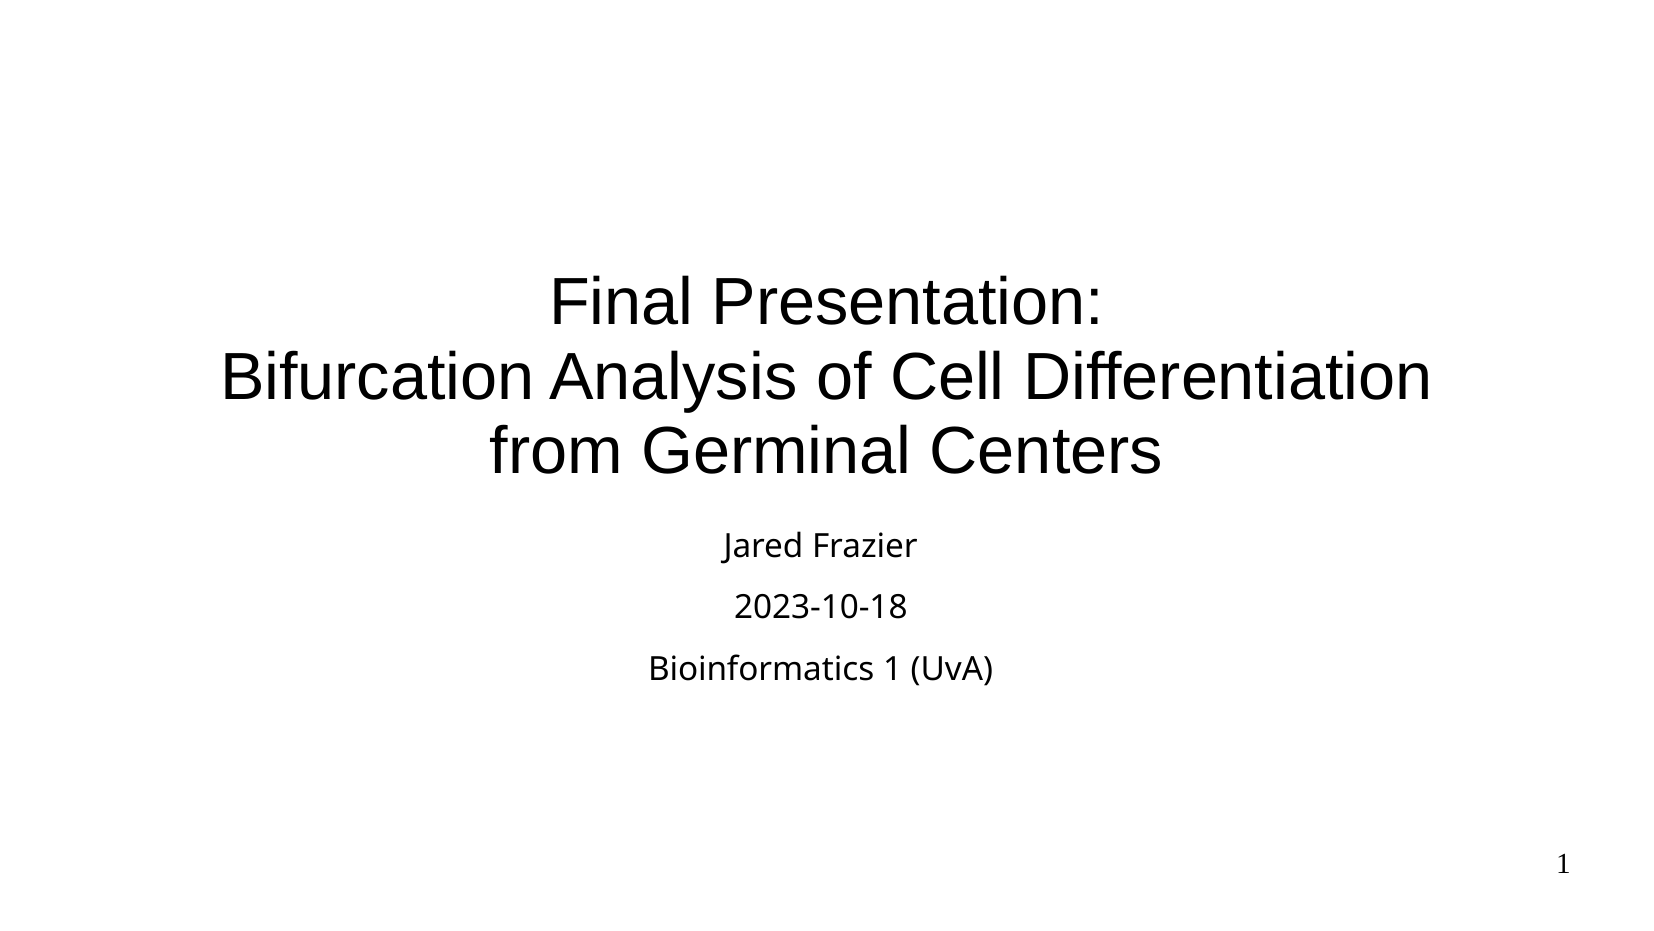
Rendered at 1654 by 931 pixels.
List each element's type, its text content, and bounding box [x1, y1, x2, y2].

subtitle Final Presentation: Bifurcation Analysis of Cell Differentiation from Germinal Centers [82, 37, 1571, 517]
text_box Jared Frazier 2023-10-18 Bioinformatics 1 (UvA) [70, 517, 1571, 789]
